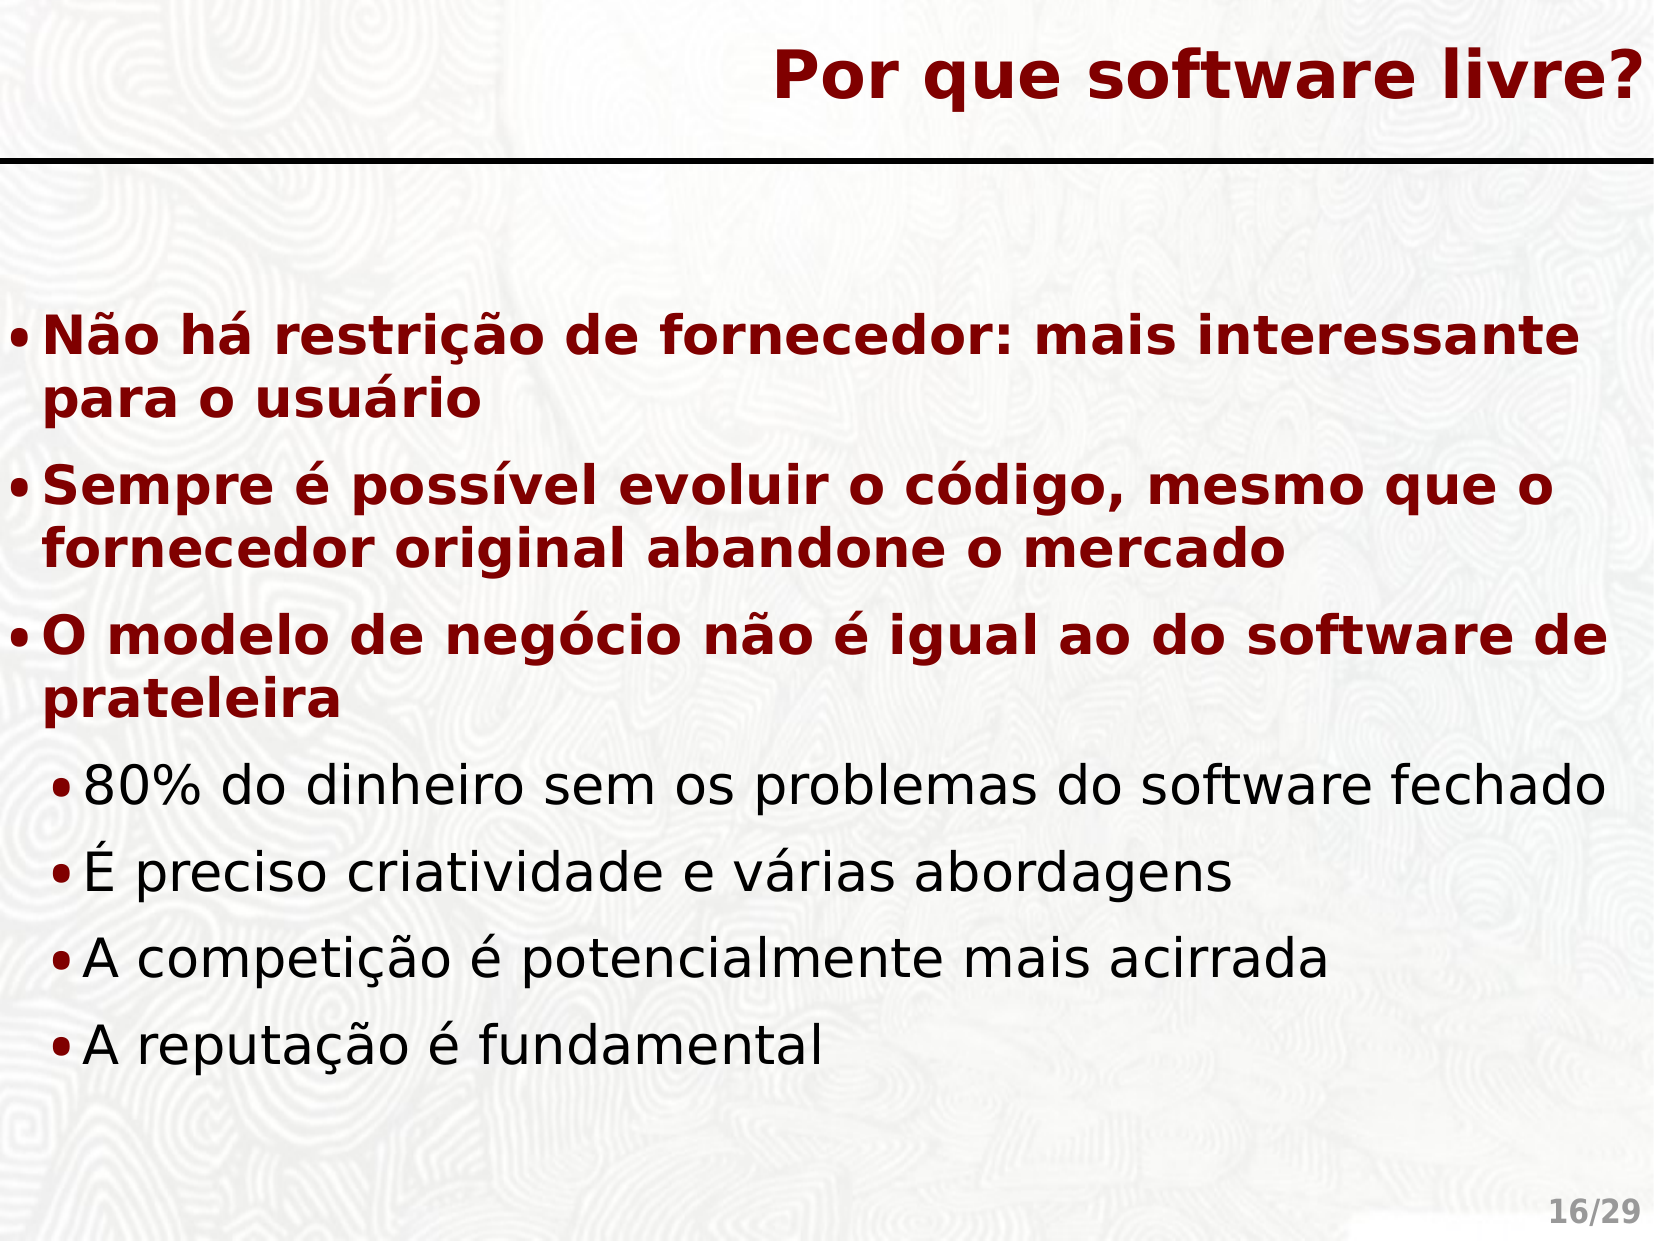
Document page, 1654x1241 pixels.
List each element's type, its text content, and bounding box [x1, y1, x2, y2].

picture [0, 164, 1654, 1241]
title Por que software livre? [602, 0, 1648, 153]
list Não há restrição de fornecedor: mais interessante para o usuário Sempre é possível evoluir o código, mesmo que o fornecedor original abandone o mercado O modelo de negócio não é igual ao do software de prateleira 80% do dinheiro sem os problemas do software fechado É preciso criatividade e várias abordagens A competição é potencialmente mais acirrada A reputação é fundamental [5, 177, 1654, 1229]
picture [0, 0, 1654, 158]
